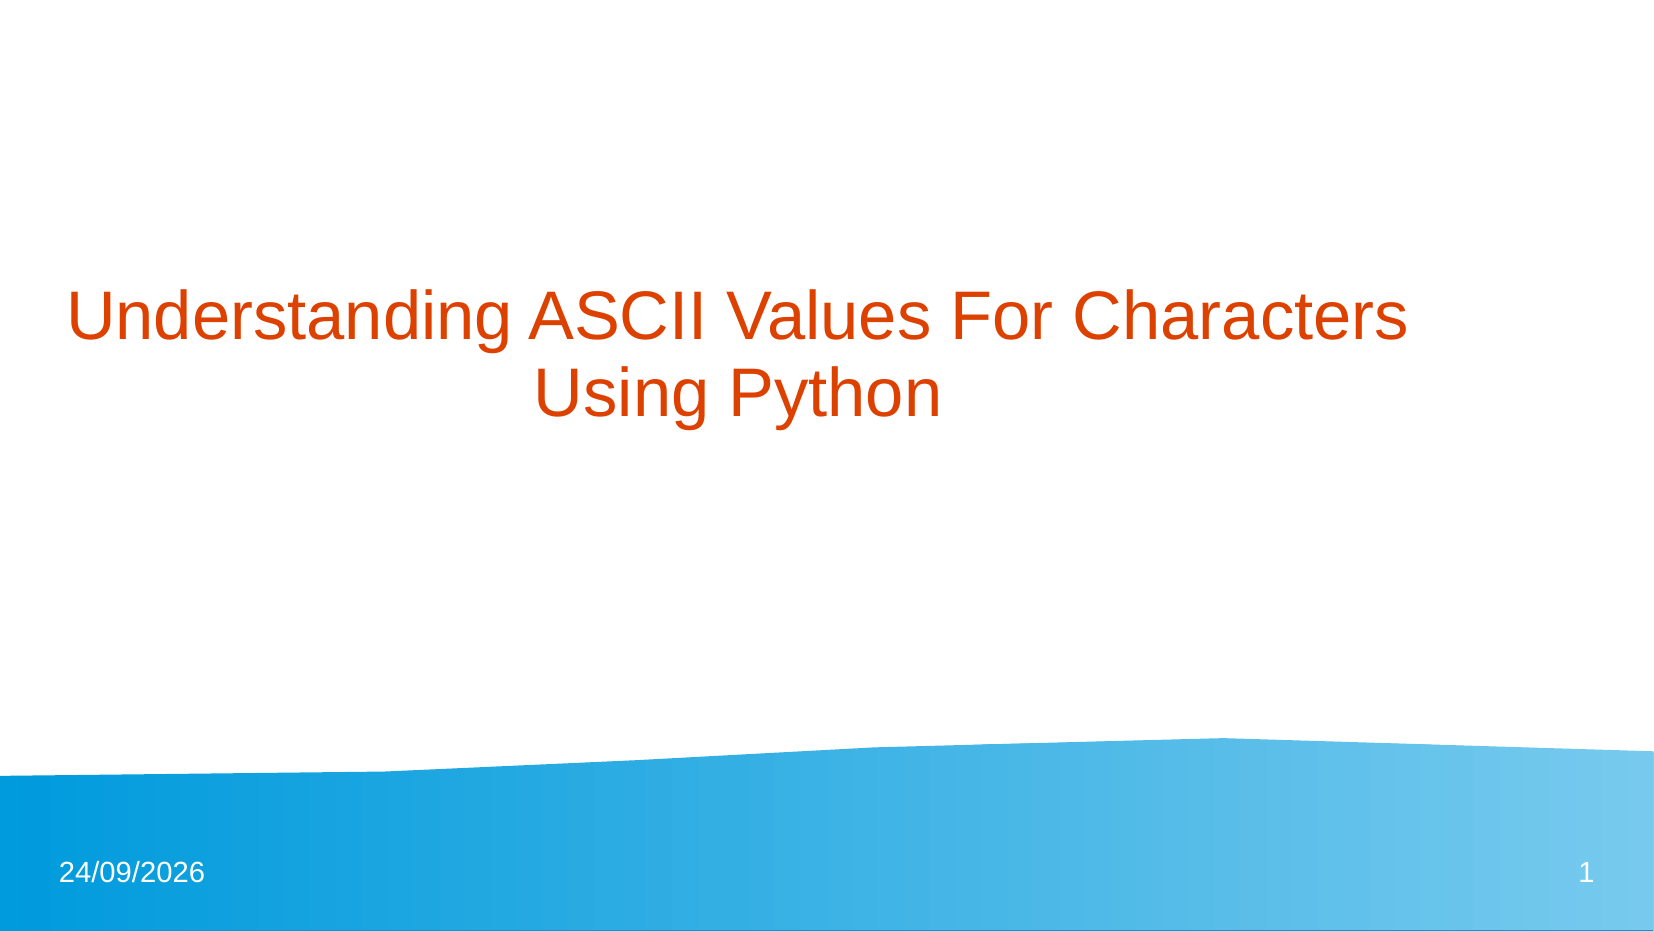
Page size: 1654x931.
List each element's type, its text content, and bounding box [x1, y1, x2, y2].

title Understanding ASCII Values For Characters Using Python [0, 265, 1477, 443]
